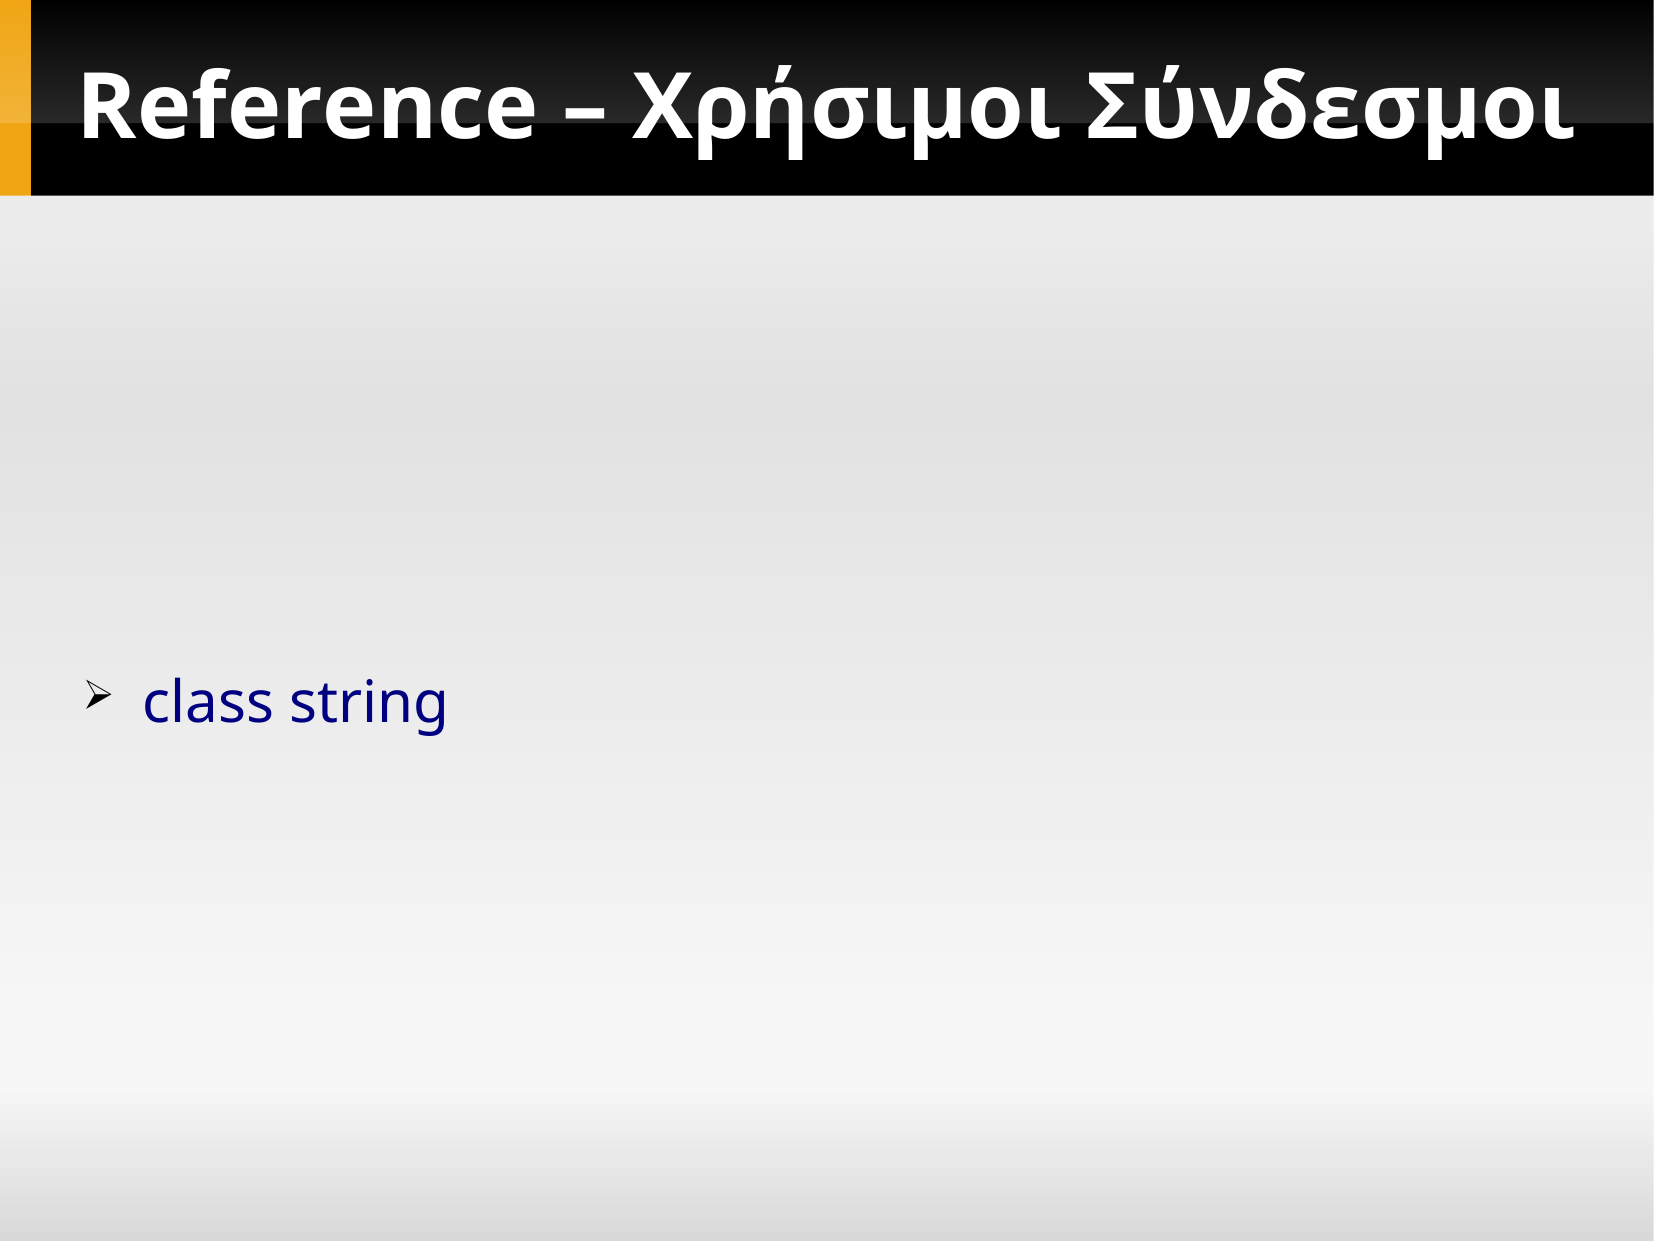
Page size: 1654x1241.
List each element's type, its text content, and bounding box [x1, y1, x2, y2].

picture [0, 0, 1654, 1241]
title Reference – Χρήσιμοι Σύνδεσμοι [76, 0, 1613, 208]
subtitle class string [82, 297, 1571, 1102]
